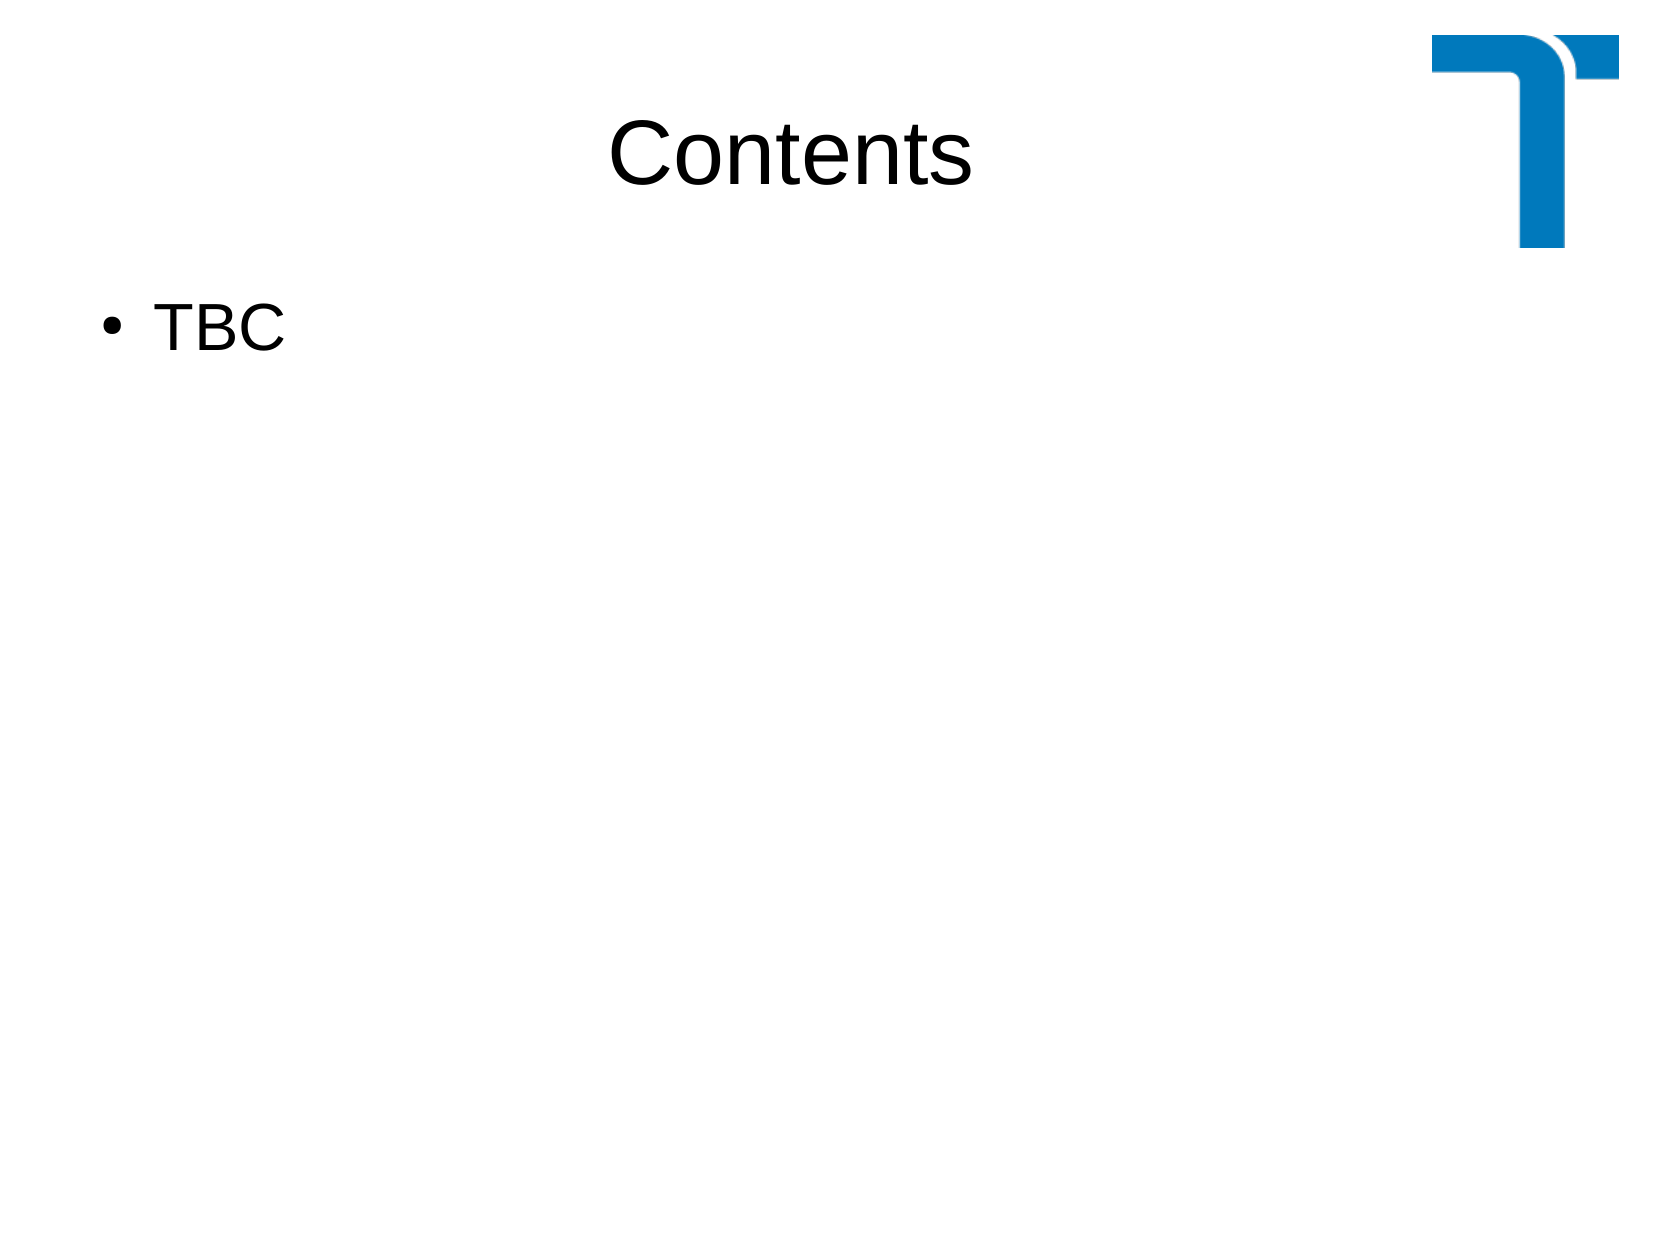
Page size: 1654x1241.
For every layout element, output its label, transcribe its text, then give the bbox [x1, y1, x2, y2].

title Contents [82, 49, 1501, 257]
list TBC [82, 290, 1571, 1010]
picture [1432, 35, 1619, 248]
